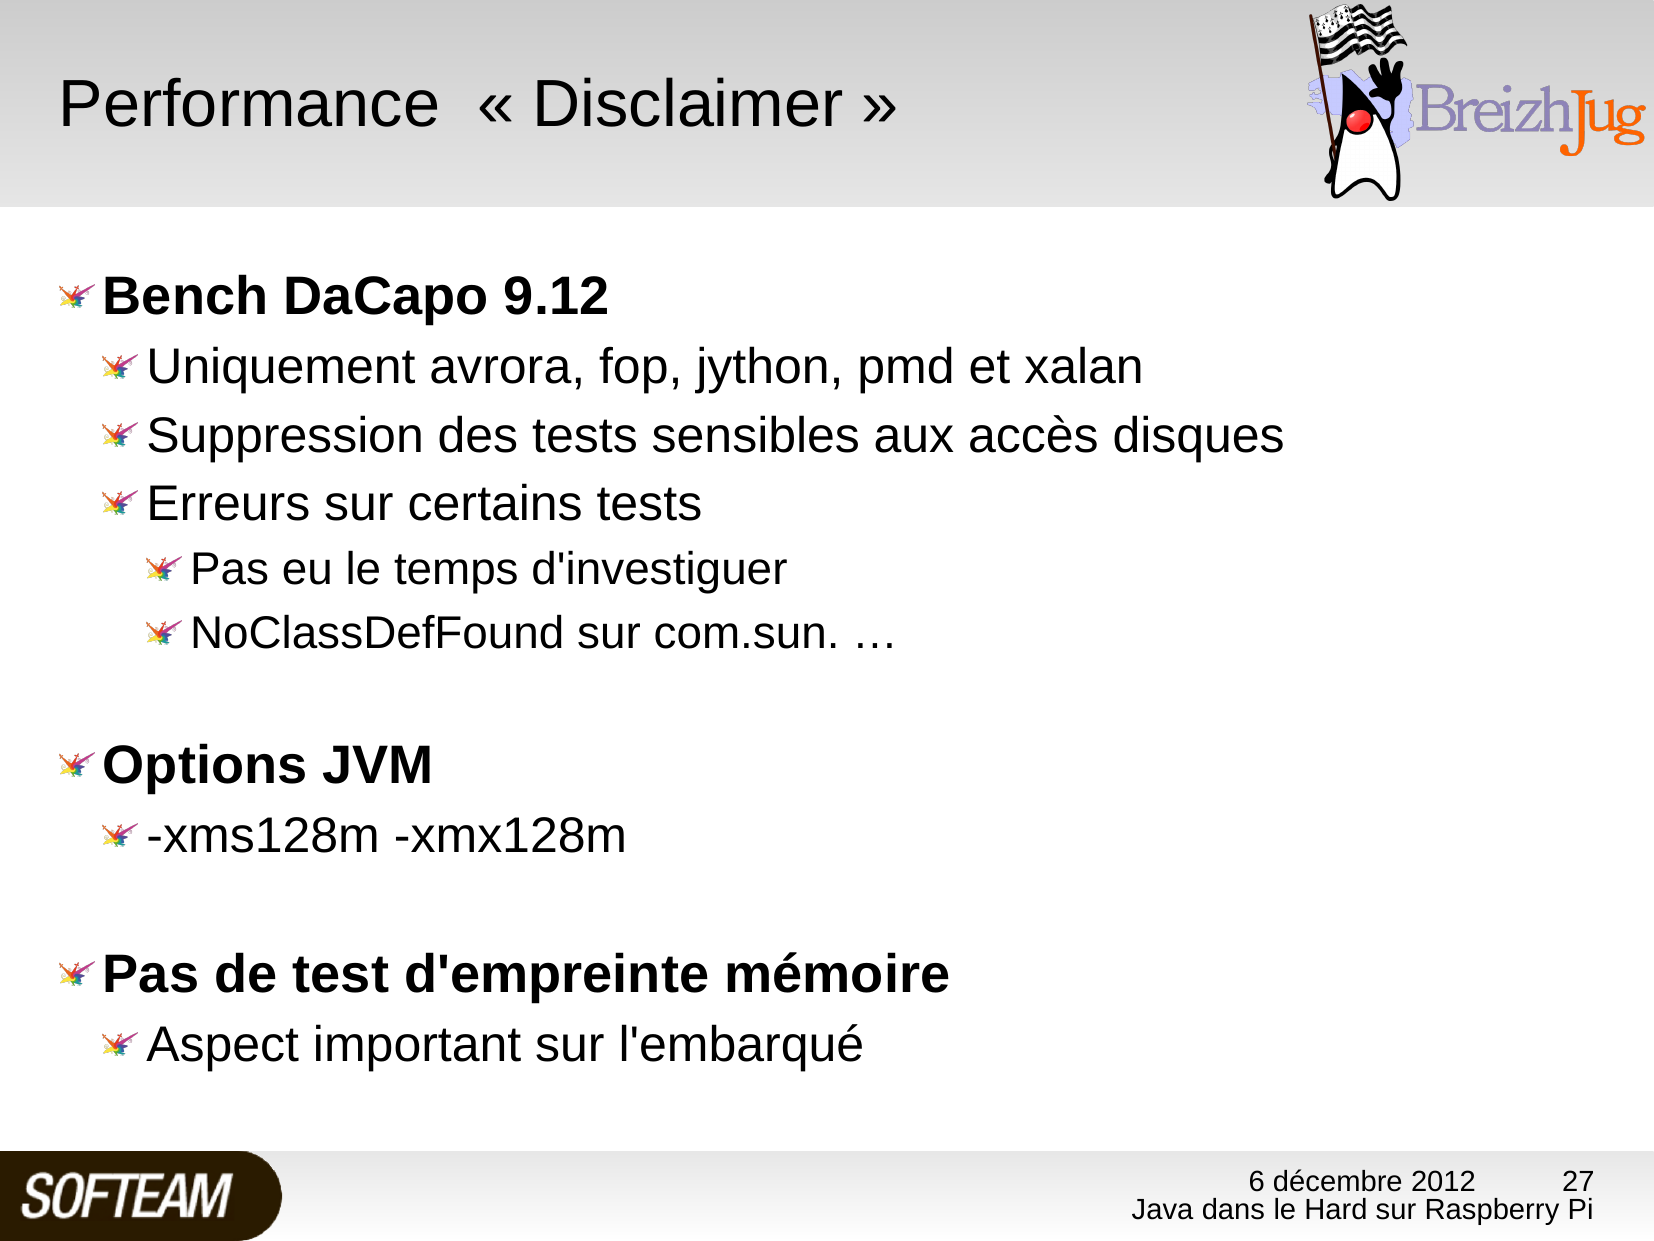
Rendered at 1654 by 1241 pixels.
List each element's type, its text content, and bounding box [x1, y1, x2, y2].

picture [1299, 0, 1654, 206]
title Performance « Disclaimer » [59, 29, 1359, 178]
list Bench DaCapo 9.12 Uniquement avrora, fop, jython, pmd et xalan Suppression des tests sensibles aux accès disques Erreurs sur certains tests Pas eu le temps d'investiguer NoClassDefFound sur com.sun. … Options JVM -xms128m -xmx128m Pas de test d'empreinte mémoire Aspect important sur l'embarqué [59, 265, 1595, 1123]
picture [0, 1151, 286, 1241]
